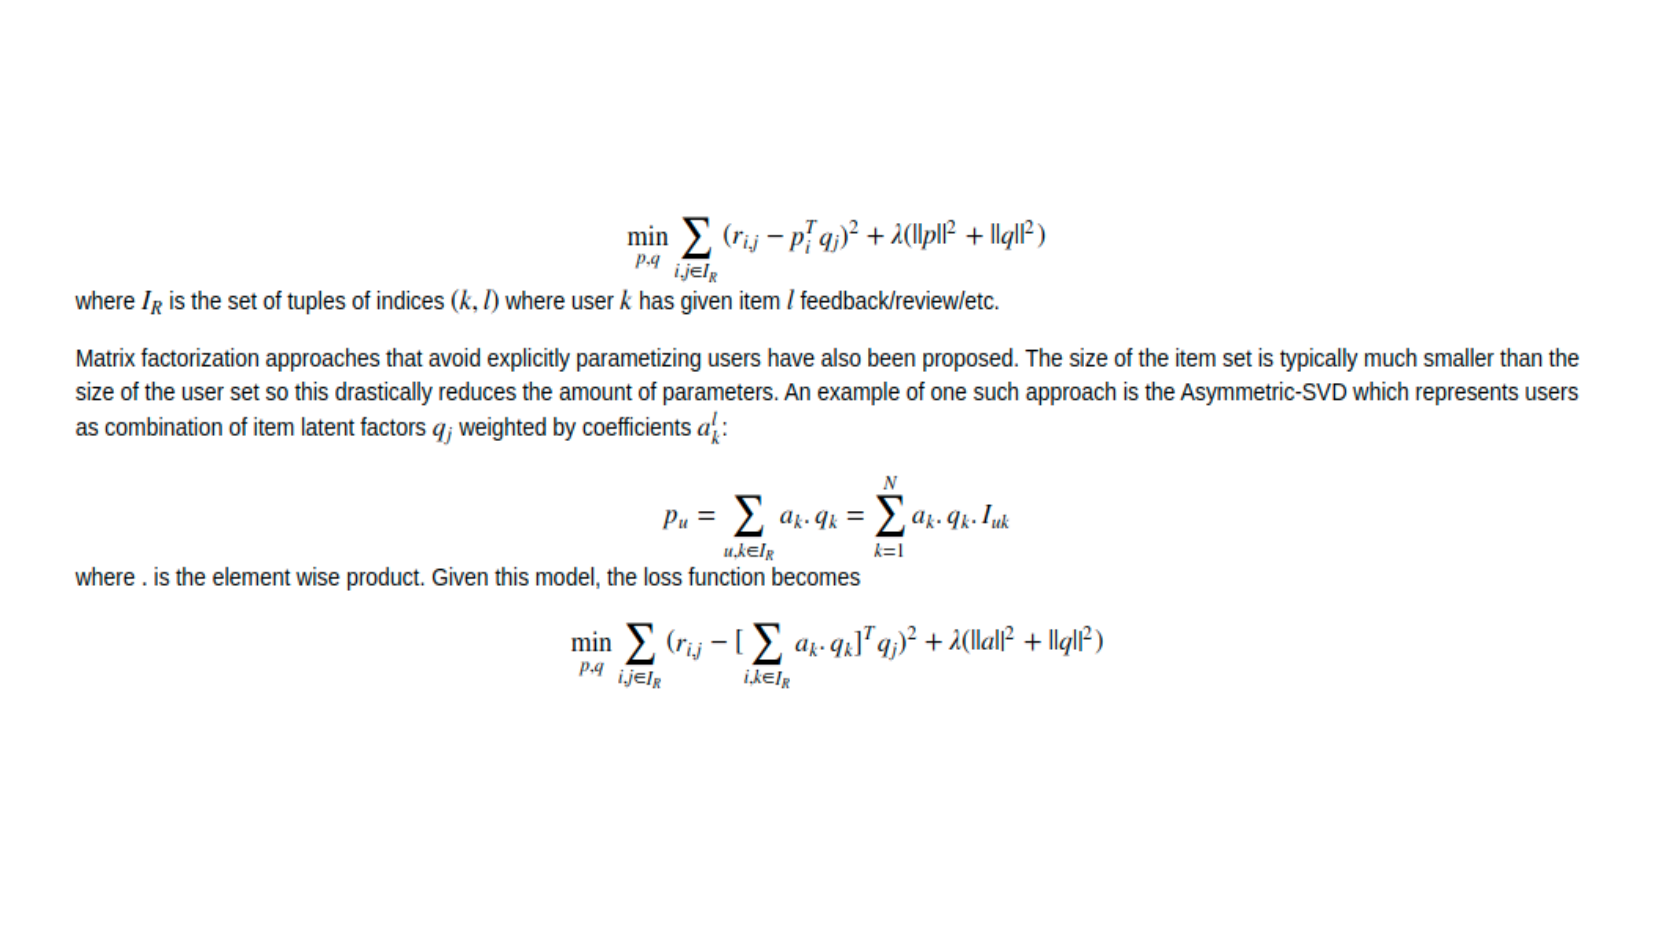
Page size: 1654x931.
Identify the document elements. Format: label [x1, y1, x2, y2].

picture [51, 190, 1595, 697]
